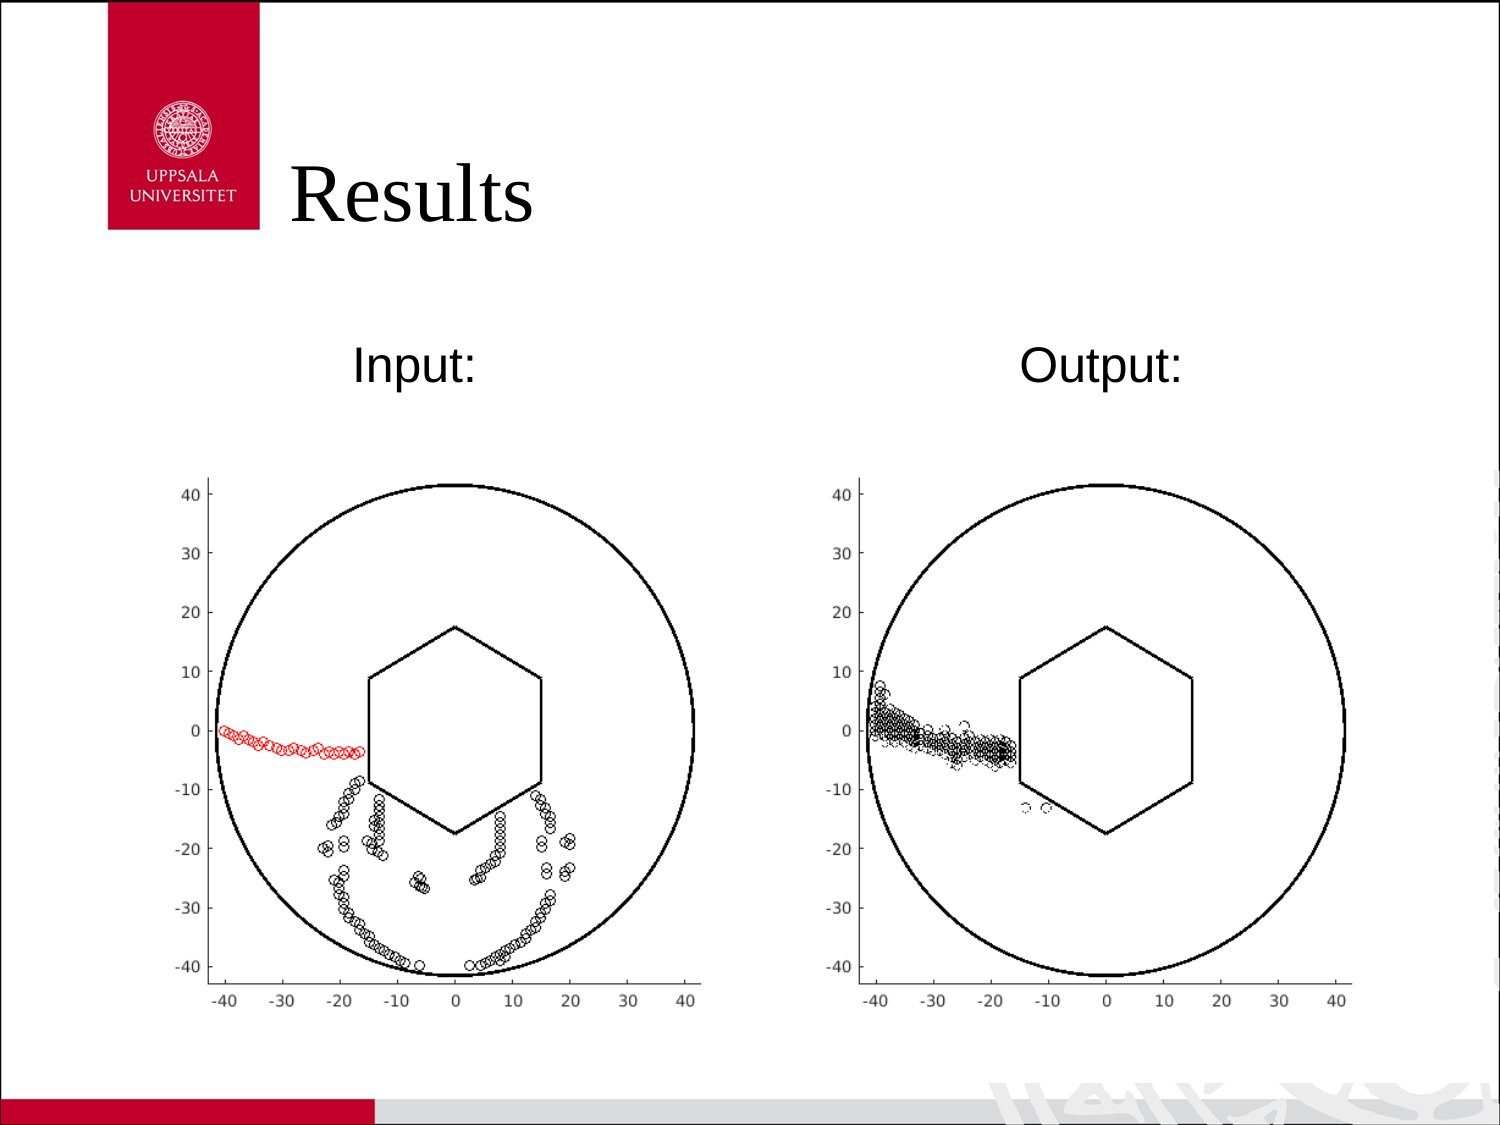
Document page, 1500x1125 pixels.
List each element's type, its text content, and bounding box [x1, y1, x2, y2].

picture [0, 0, 1500, 1125]
text_box Input: [337, 330, 503, 401]
text_box Output: [1004, 330, 1210, 401]
title Results [289, 99, 1436, 288]
